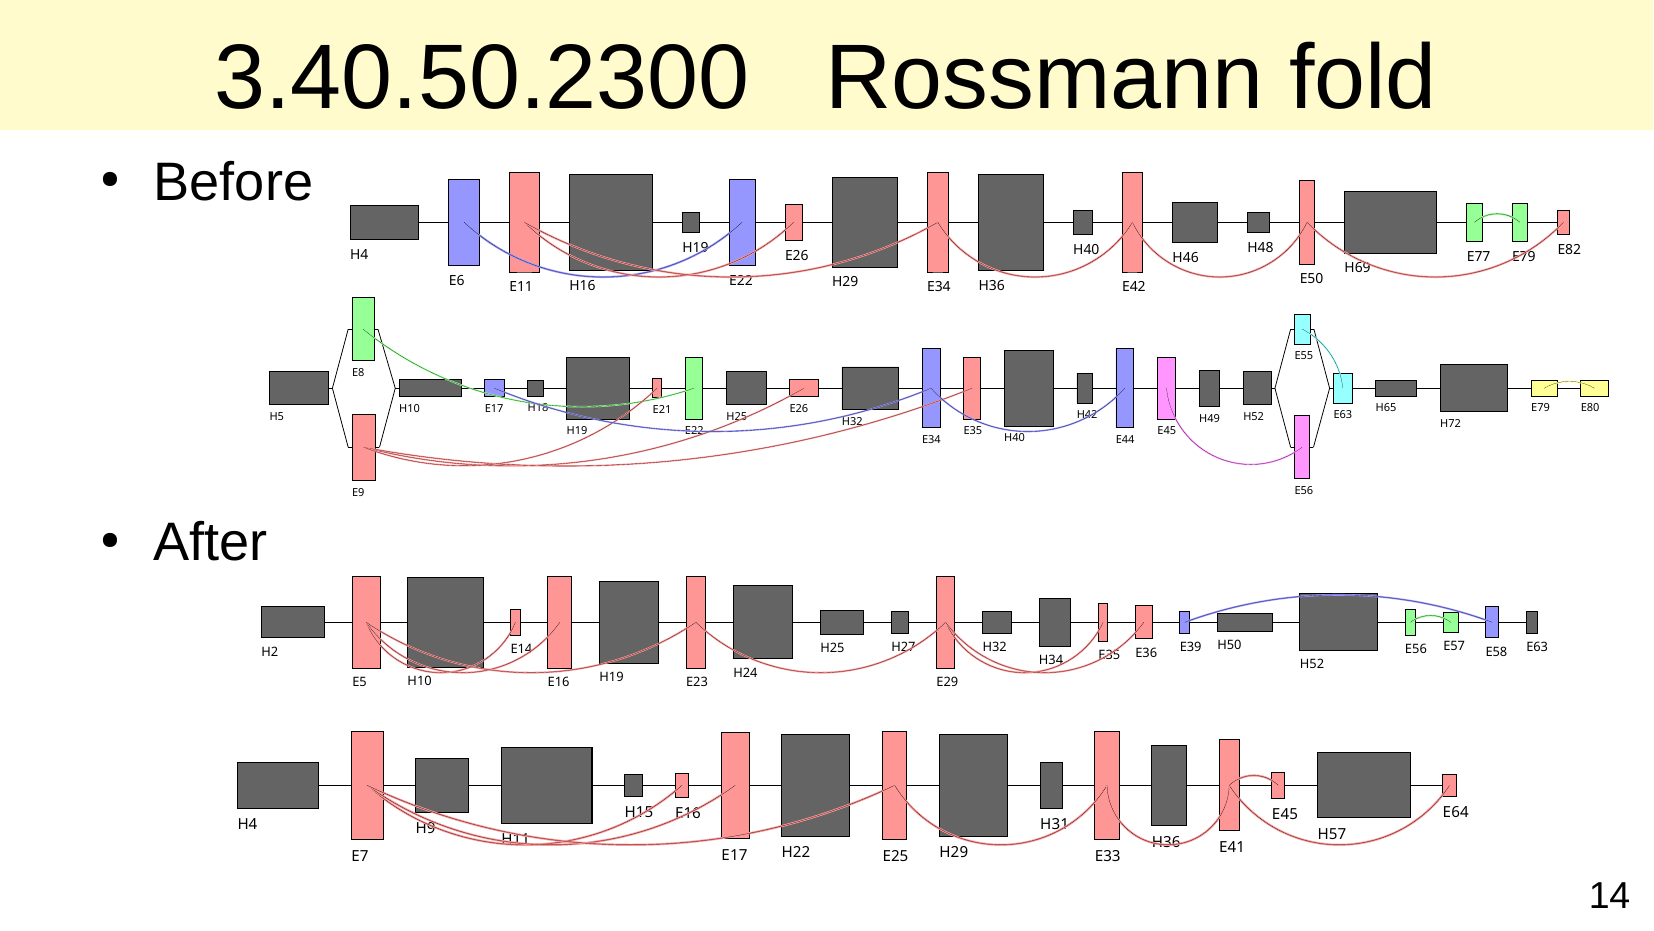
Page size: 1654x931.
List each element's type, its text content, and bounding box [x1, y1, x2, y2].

text_box [0, 0, 1654, 130]
title 3.40.50.2300 Rossmann fold [82, 11, 1571, 142]
picture [268, 296, 1609, 497]
picture [260, 575, 1549, 687]
picture [349, 171, 1582, 293]
picture [236, 730, 1470, 862]
text_box <number> [1444, 866, 1646, 924]
list Before After [82, 151, 1571, 758]
